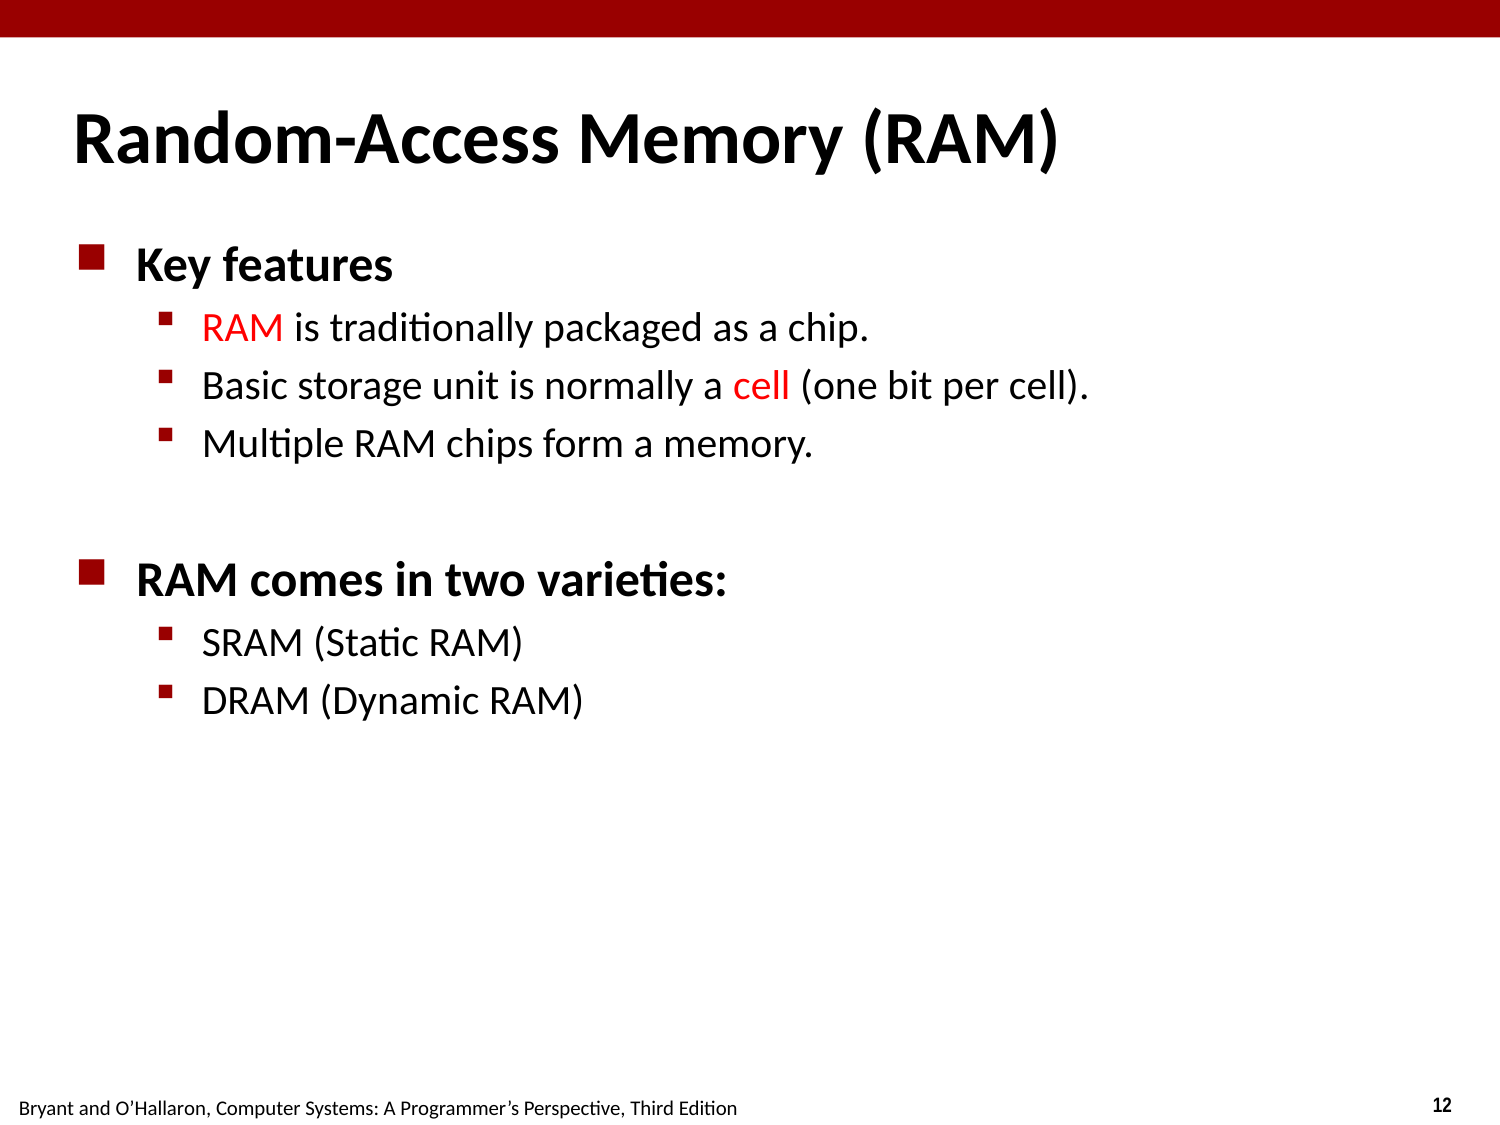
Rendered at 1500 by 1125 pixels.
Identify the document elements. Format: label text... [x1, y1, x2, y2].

title Random-Access Memory (RAM) [58, 71, 1304, 197]
list Key features RAM is traditionally packaged as a chip. Basic storage unit is normally a cell (one bit per cell). Multiple RAM chips form a memory. RAM comes in two varieties: SRAM (Static RAM) DRAM (Dynamic RAM) [65, 223, 1450, 1040]
